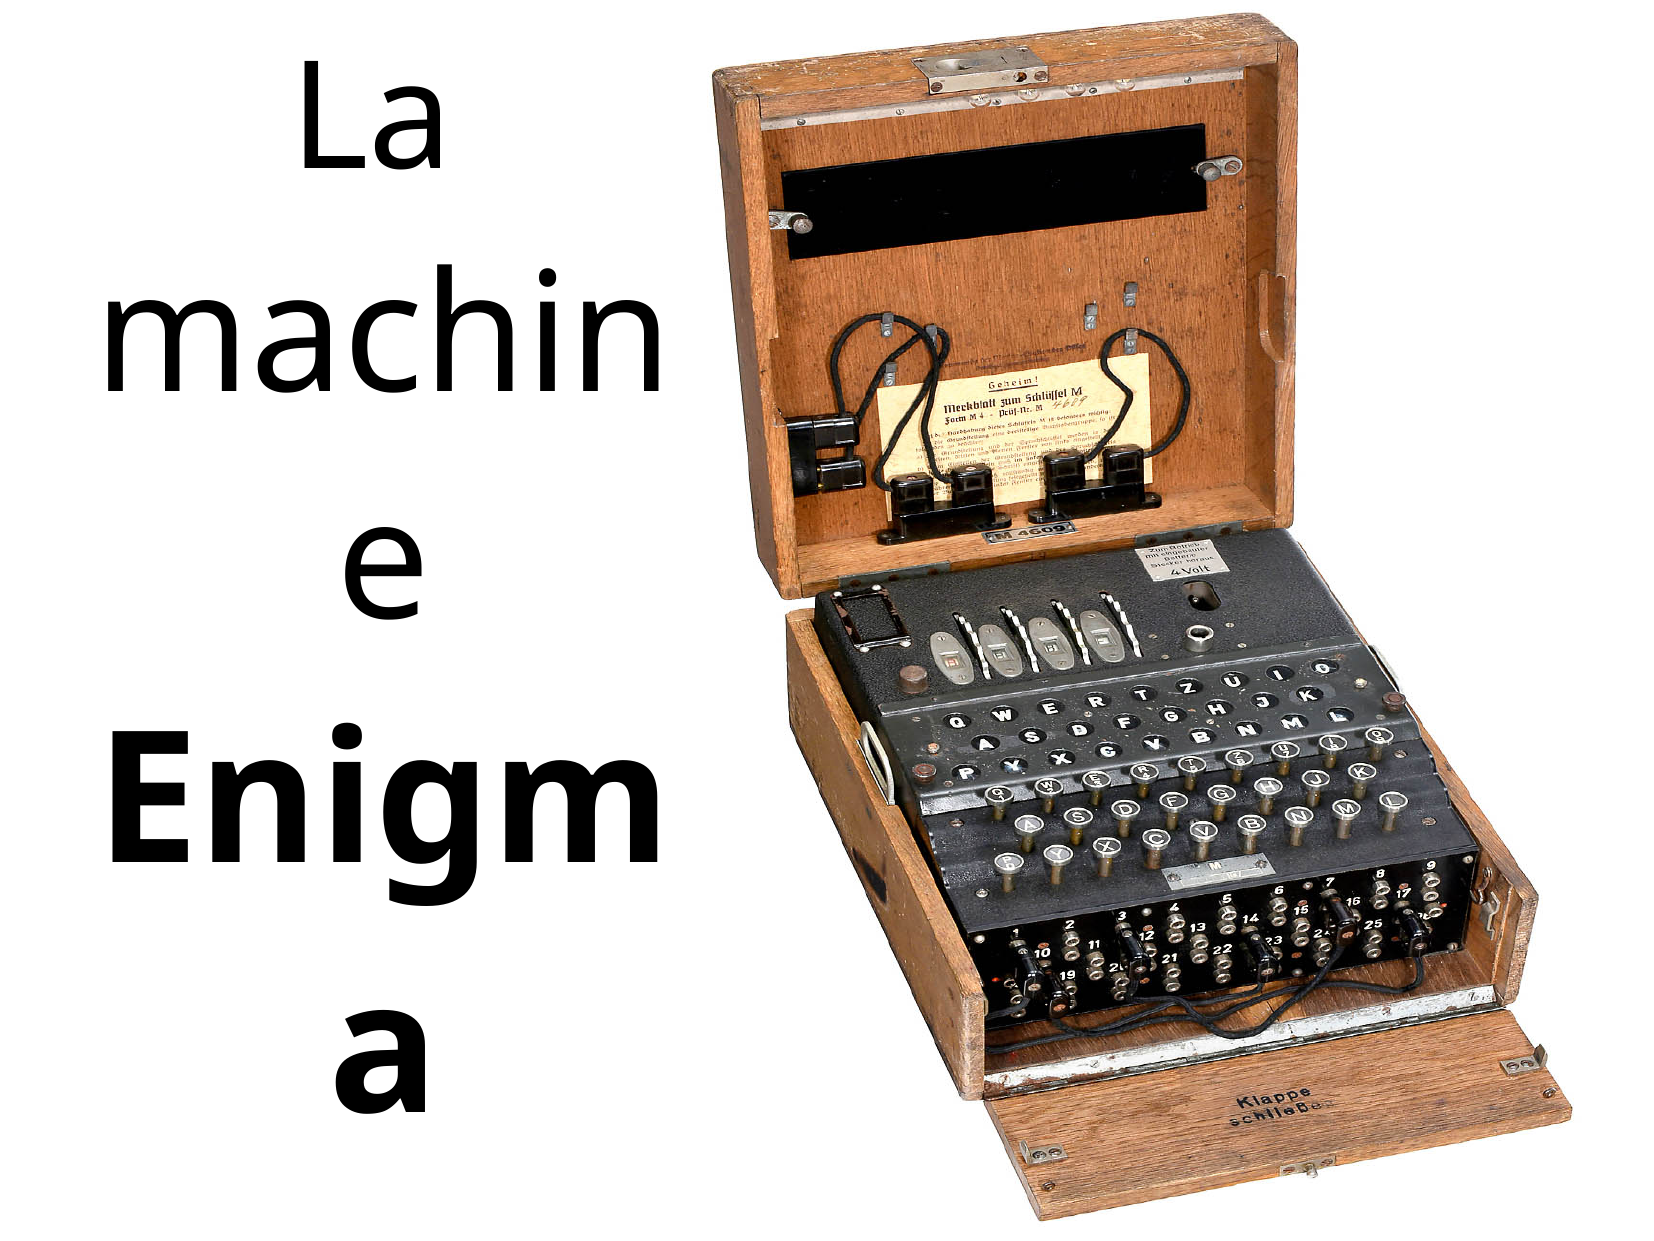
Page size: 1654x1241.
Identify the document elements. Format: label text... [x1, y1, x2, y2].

title La machine Enigma [59, 52, 709, 1123]
picture [377, 3, 1630, 1233]
